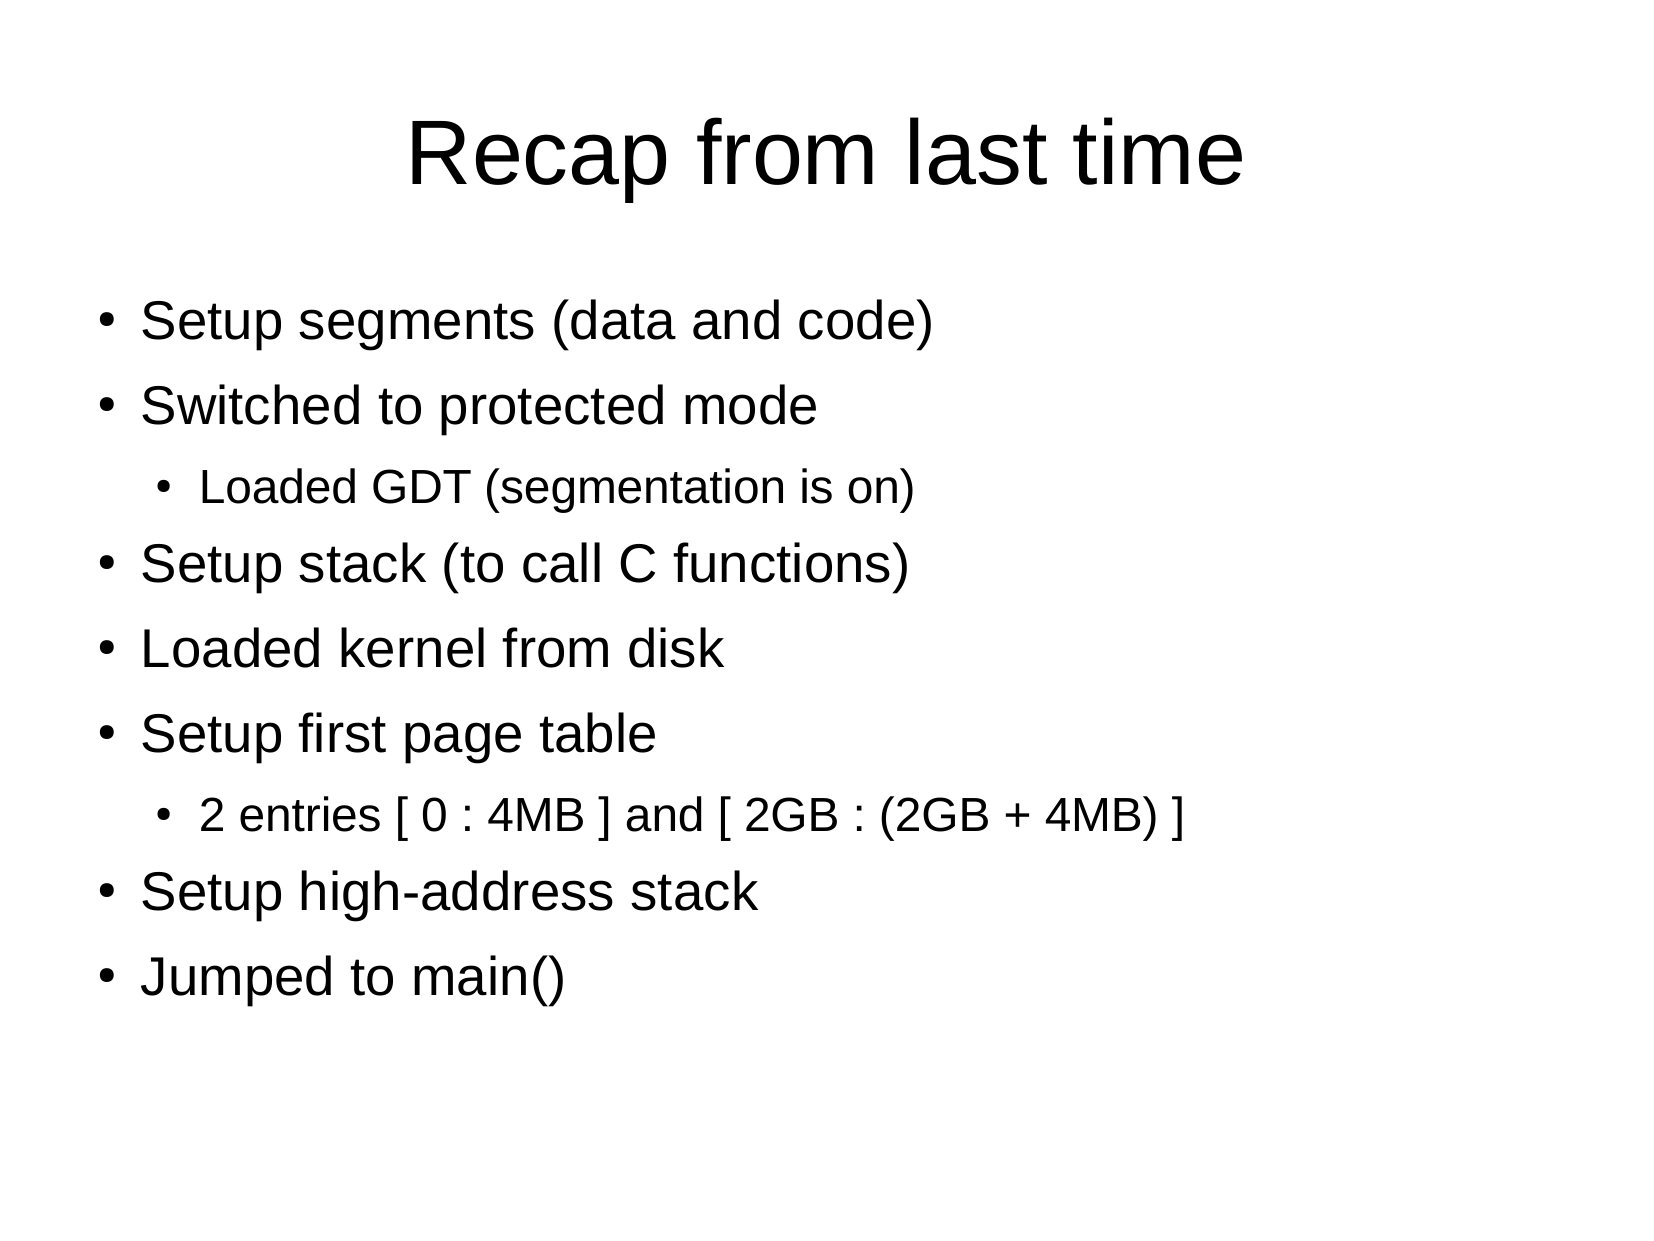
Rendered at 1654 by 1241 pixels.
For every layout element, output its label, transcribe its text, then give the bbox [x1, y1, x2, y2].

list Setup segments (data and code) Switched to protected mode Loaded GDT (segmentation is on) Setup stack (to call C functions) Loaded kernel from disk Setup first page table 2 entries [ 0 : 4MB ] and [ 2GB : (2GB + 4MB) ] Setup high-address stack Jumped to main() [82, 290, 1571, 1010]
title Recap from last time [82, 49, 1571, 257]
